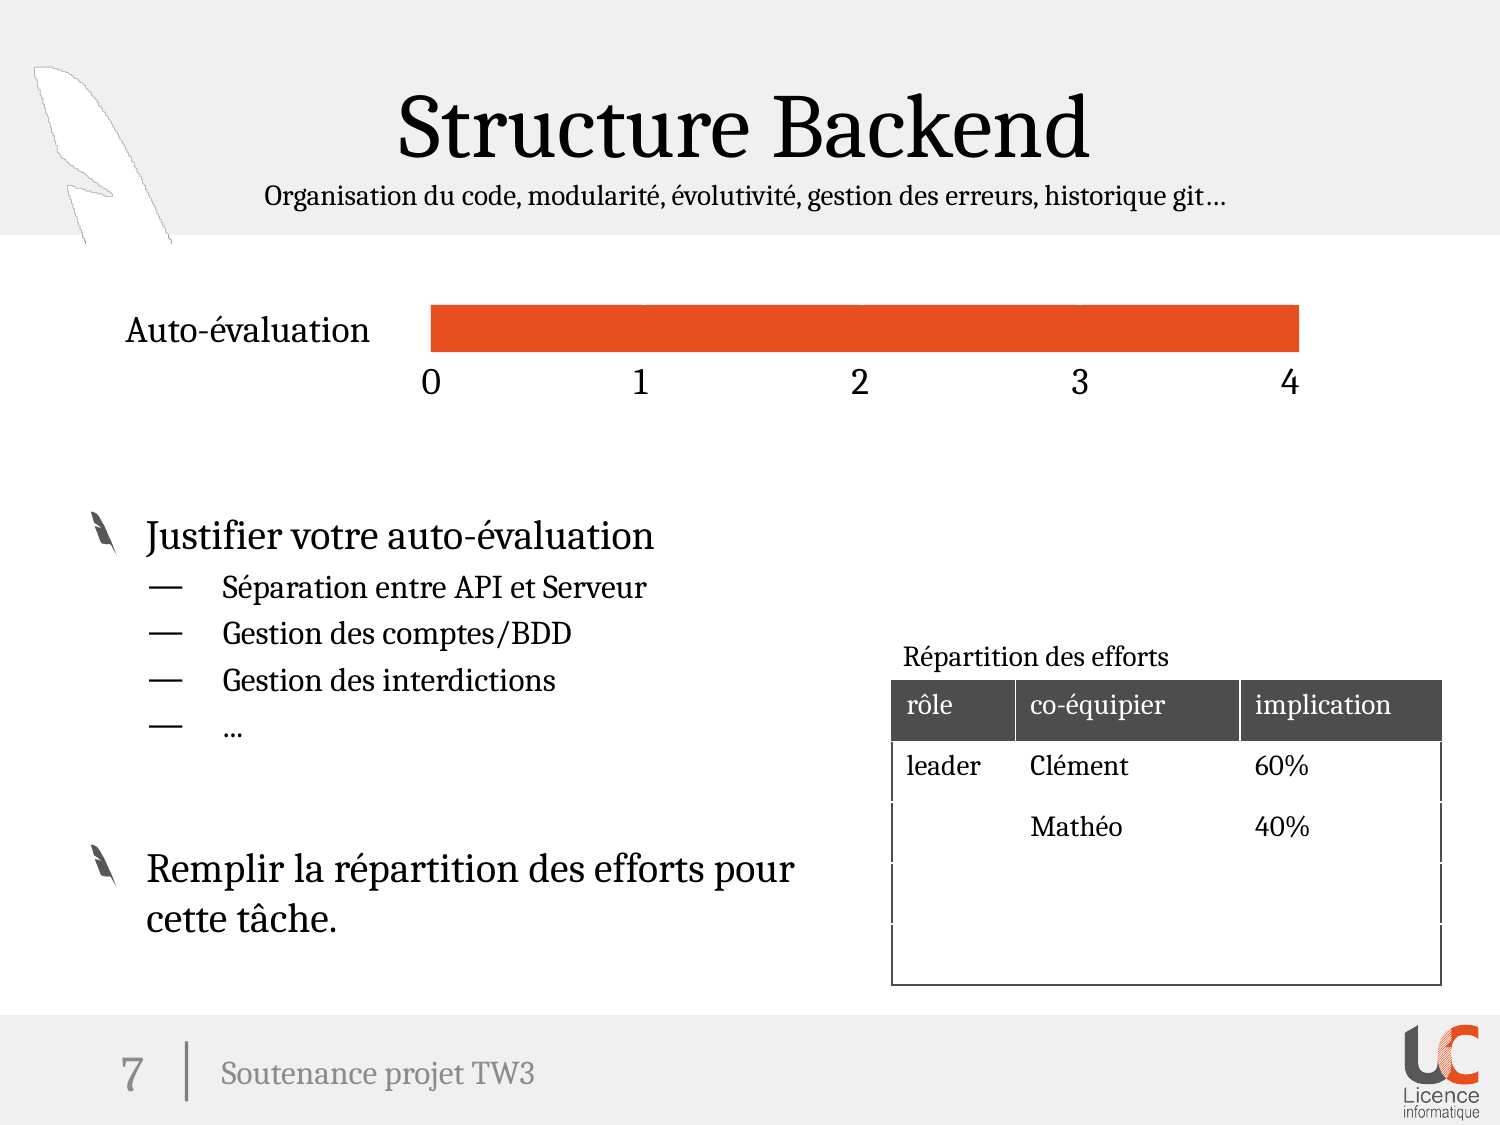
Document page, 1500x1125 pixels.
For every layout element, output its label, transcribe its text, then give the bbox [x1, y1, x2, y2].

picture [1398, 1020, 1484, 1122]
table_cell [1016, 864, 1239, 923]
list Justifier votre auto-évaluation Séparation entre API et Serveur Gestion des comptes/BDD Gestion des interdictions ... Remplir la répartition des efforts pour cette tâche. [75, 444, 868, 1005]
table_cell Clément [1016, 742, 1239, 801]
table_cell [893, 864, 1015, 923]
table_cell [893, 803, 1015, 862]
table_header implication [1241, 681, 1440, 741]
table_header rôle [893, 681, 1015, 741]
table_cell 40% [1241, 803, 1440, 862]
table_cell 60% [1241, 742, 1440, 801]
table_cell leader [893, 742, 1015, 801]
table_cell [1016, 925, 1239, 984]
table_cell [1241, 925, 1440, 984]
table_header co-équipier [1016, 681, 1239, 741]
picture [29, 63, 187, 244]
table_cell [893, 925, 1015, 984]
title Structure Backend Organisation du code, modularité, évolutivité, gestion des erreurs, historique git… [67, 45, 1425, 233]
table_cell Mathéo [1016, 803, 1239, 862]
text_box Répartition des efforts [888, 630, 1185, 680]
table_cell [1241, 864, 1440, 923]
text_box [431, 305, 1300, 353]
